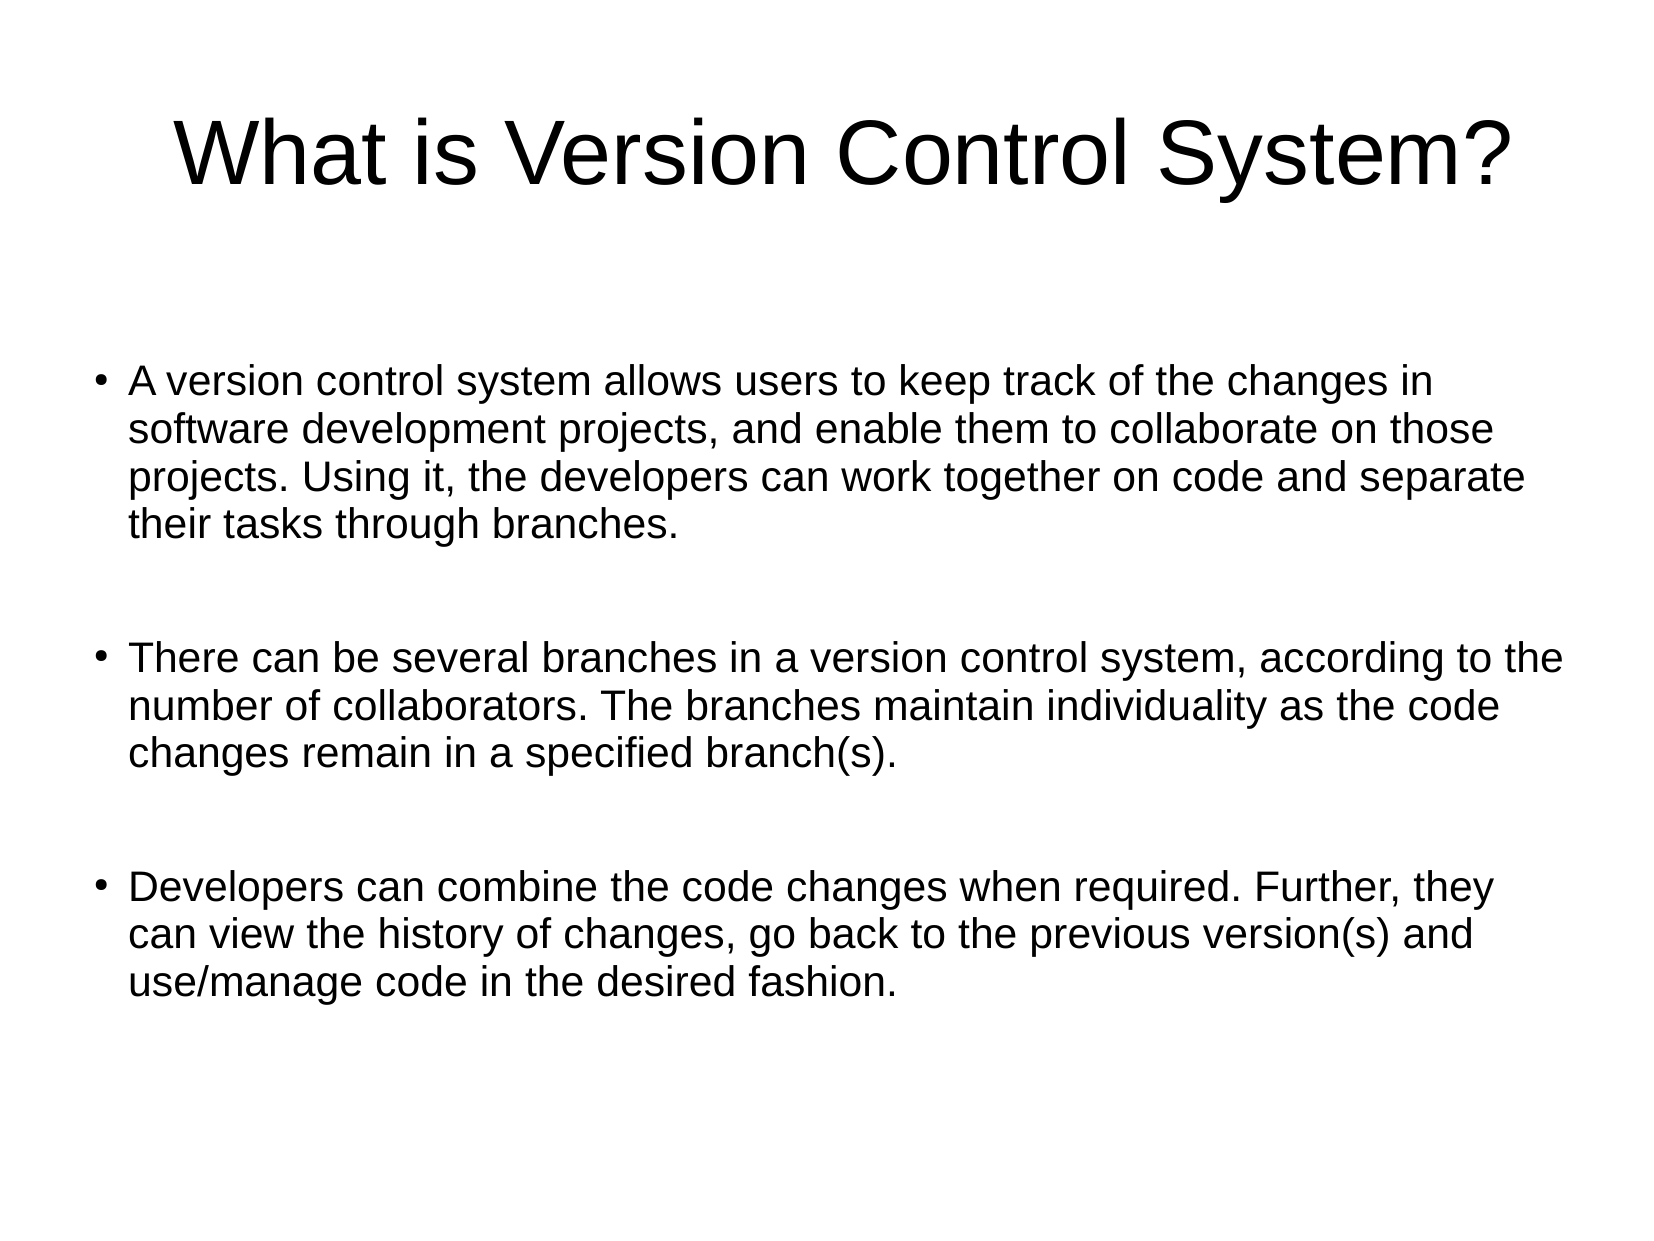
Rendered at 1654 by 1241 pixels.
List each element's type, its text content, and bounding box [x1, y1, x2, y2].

title What is Version Control System? [82, 49, 1571, 257]
list A version control system allows users to keep track of the changes in software development projects, and enable them to collaborate on those projects. Using it, the developers can work together on code and separate their tasks through branches. There can be several branches in a version control system, according to the number of collaborators. The branches maintain individuality as the code changes remain in a specified branch(s). Developers can combine the code changes when required. Further, they can view the history of changes, go back to the previous version(s) and use/manage code in the desired fashion. [82, 290, 1571, 1010]
